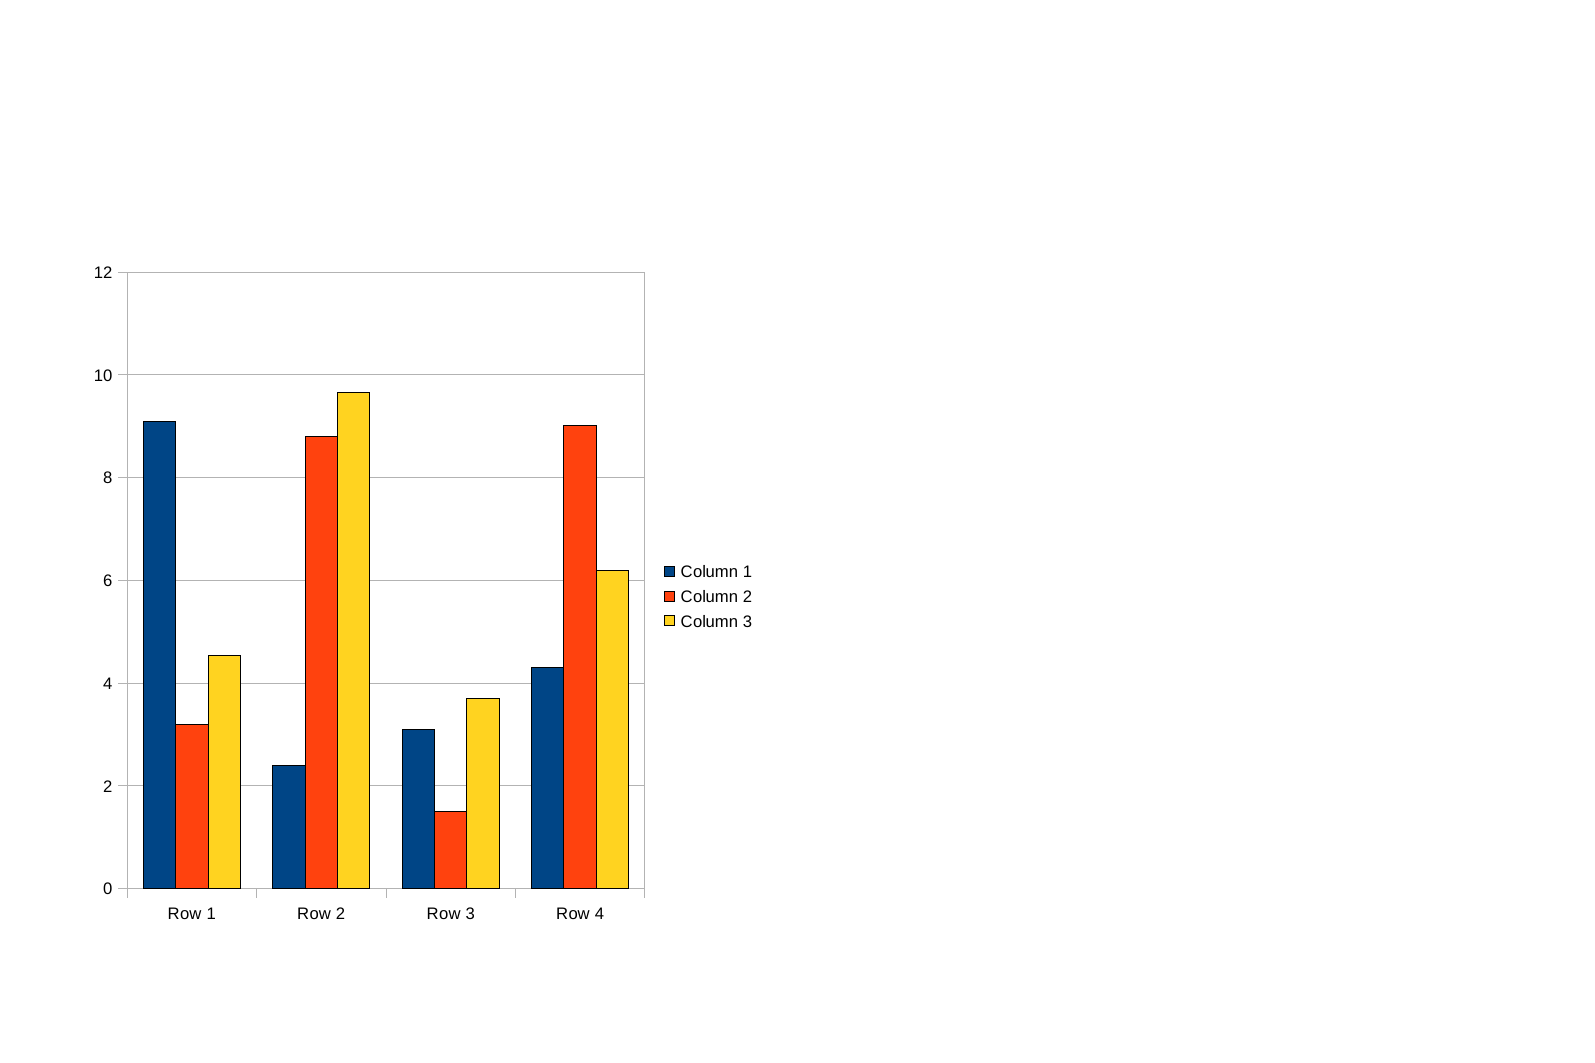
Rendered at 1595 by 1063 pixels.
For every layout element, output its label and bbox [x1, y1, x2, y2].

chart [79, 248, 780, 951]
